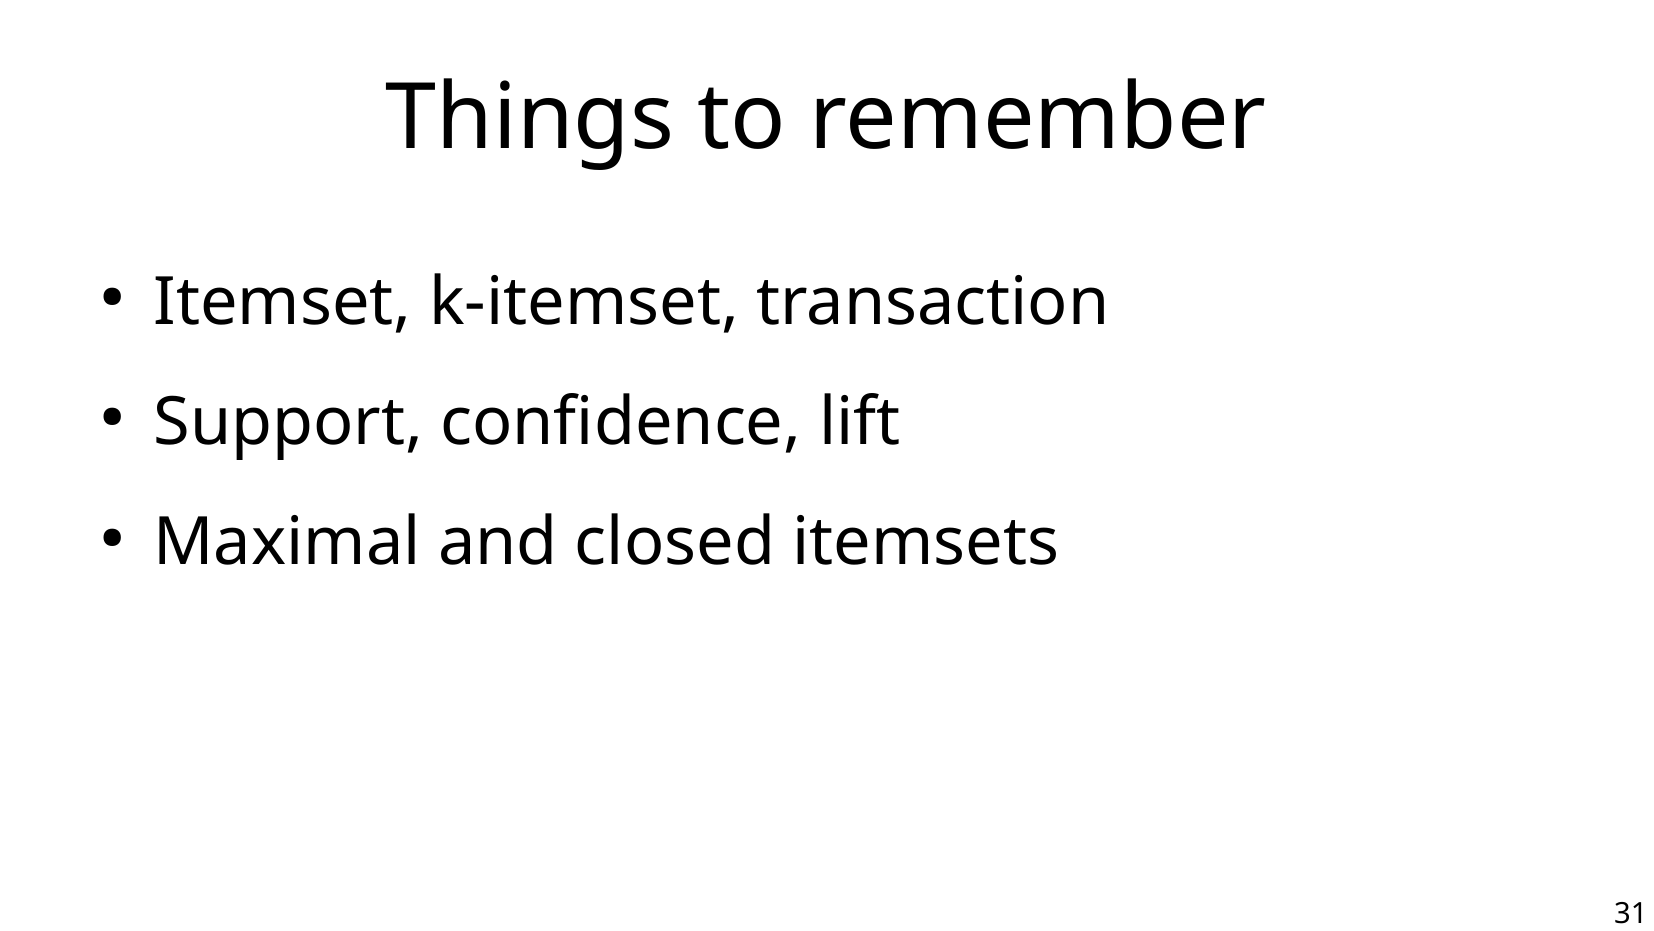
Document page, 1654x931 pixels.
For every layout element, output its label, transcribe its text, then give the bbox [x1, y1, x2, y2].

list Itemset, k-itemset, transaction Support, confidence, lift Maximal and closed itemsets [82, 253, 1571, 793]
title Things to remember [82, 1, 1571, 226]
